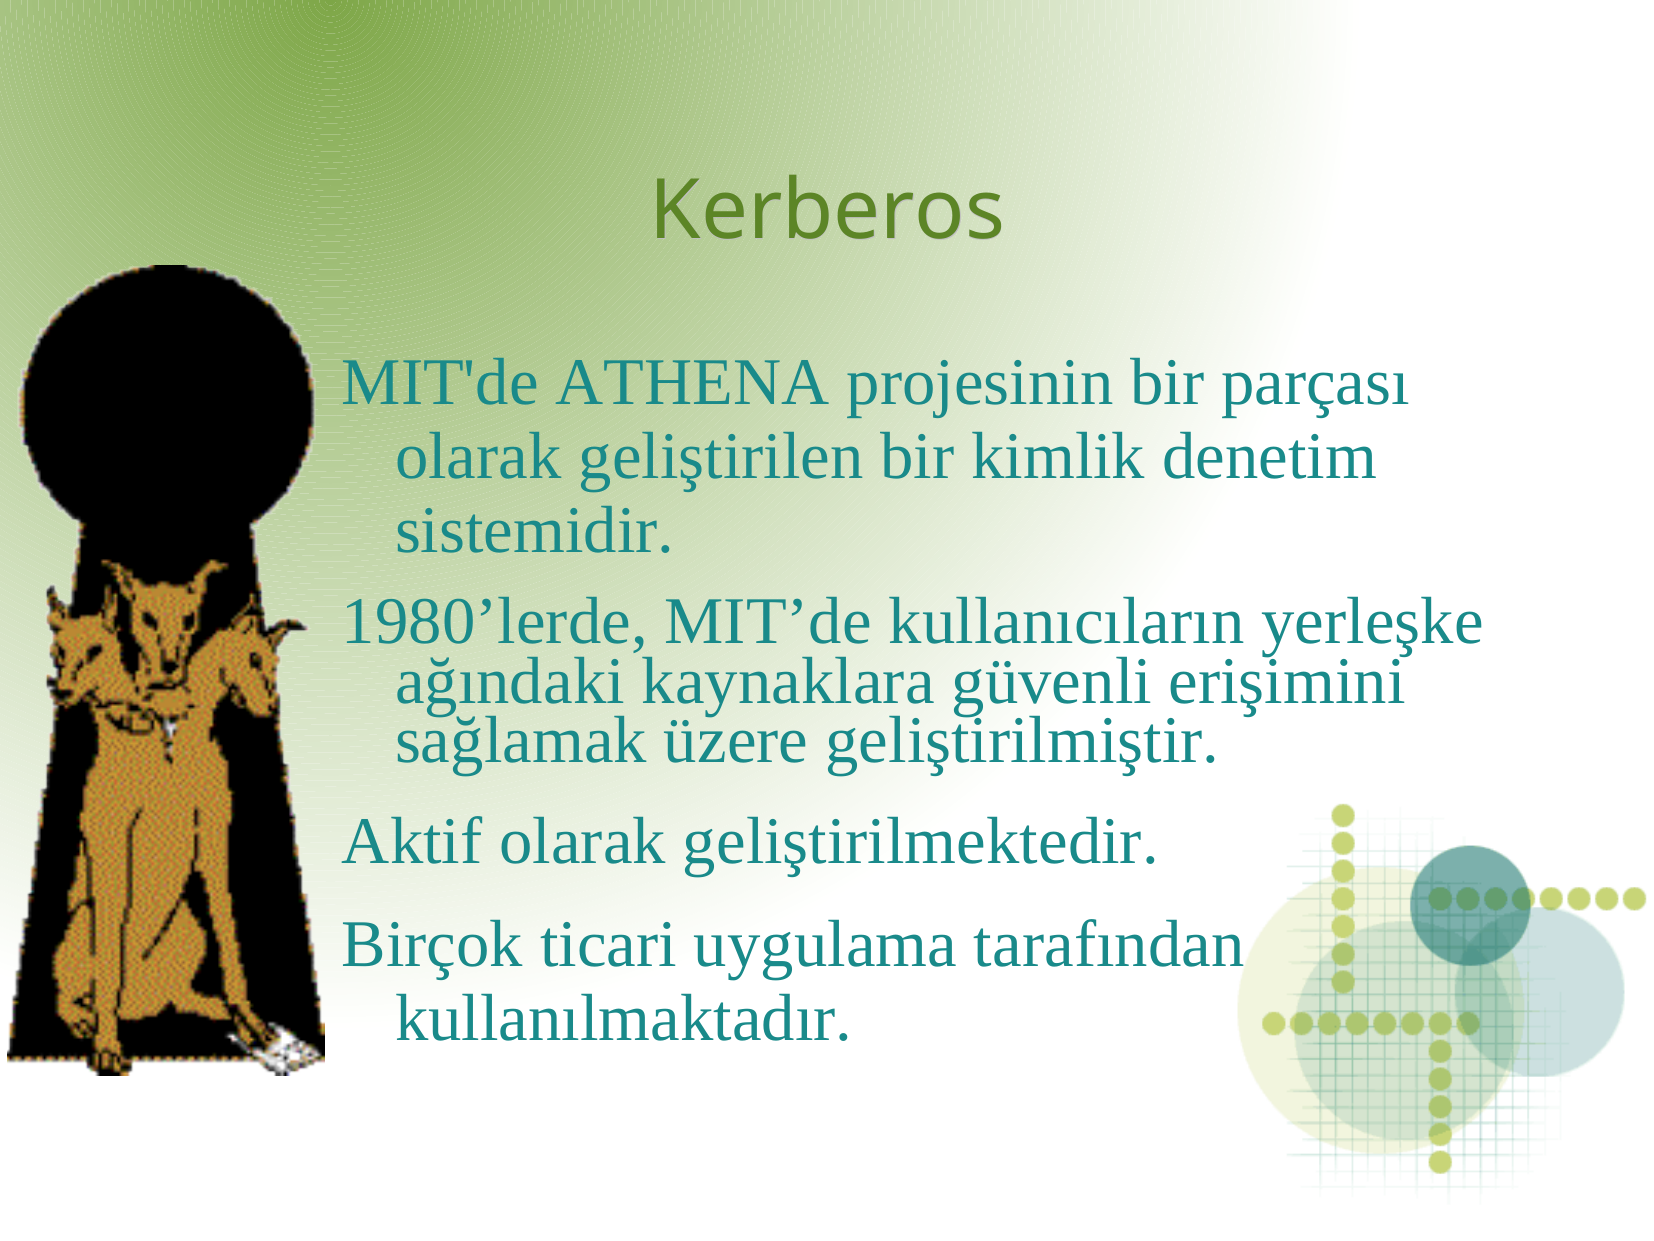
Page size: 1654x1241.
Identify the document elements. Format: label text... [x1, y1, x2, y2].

title Kerberos [121, 102, 1534, 311]
picture [7, 265, 325, 1076]
list MIT'de ATHENA projesinin bir parçası olarak geliştirilen bir kimlik denetim sistemidir. 1980’lerde, MIT’de kullanıcıların yerleşke ağındaki kaynaklara güvenli erişimini sağlamak üzere geliştirilmiştir. Aktif olarak geliştirilmektedir. Birçok ticari uygulama tarafından kullanılmaktadır. [324, 344, 1534, 1149]
picture [1224, 792, 1654, 1211]
